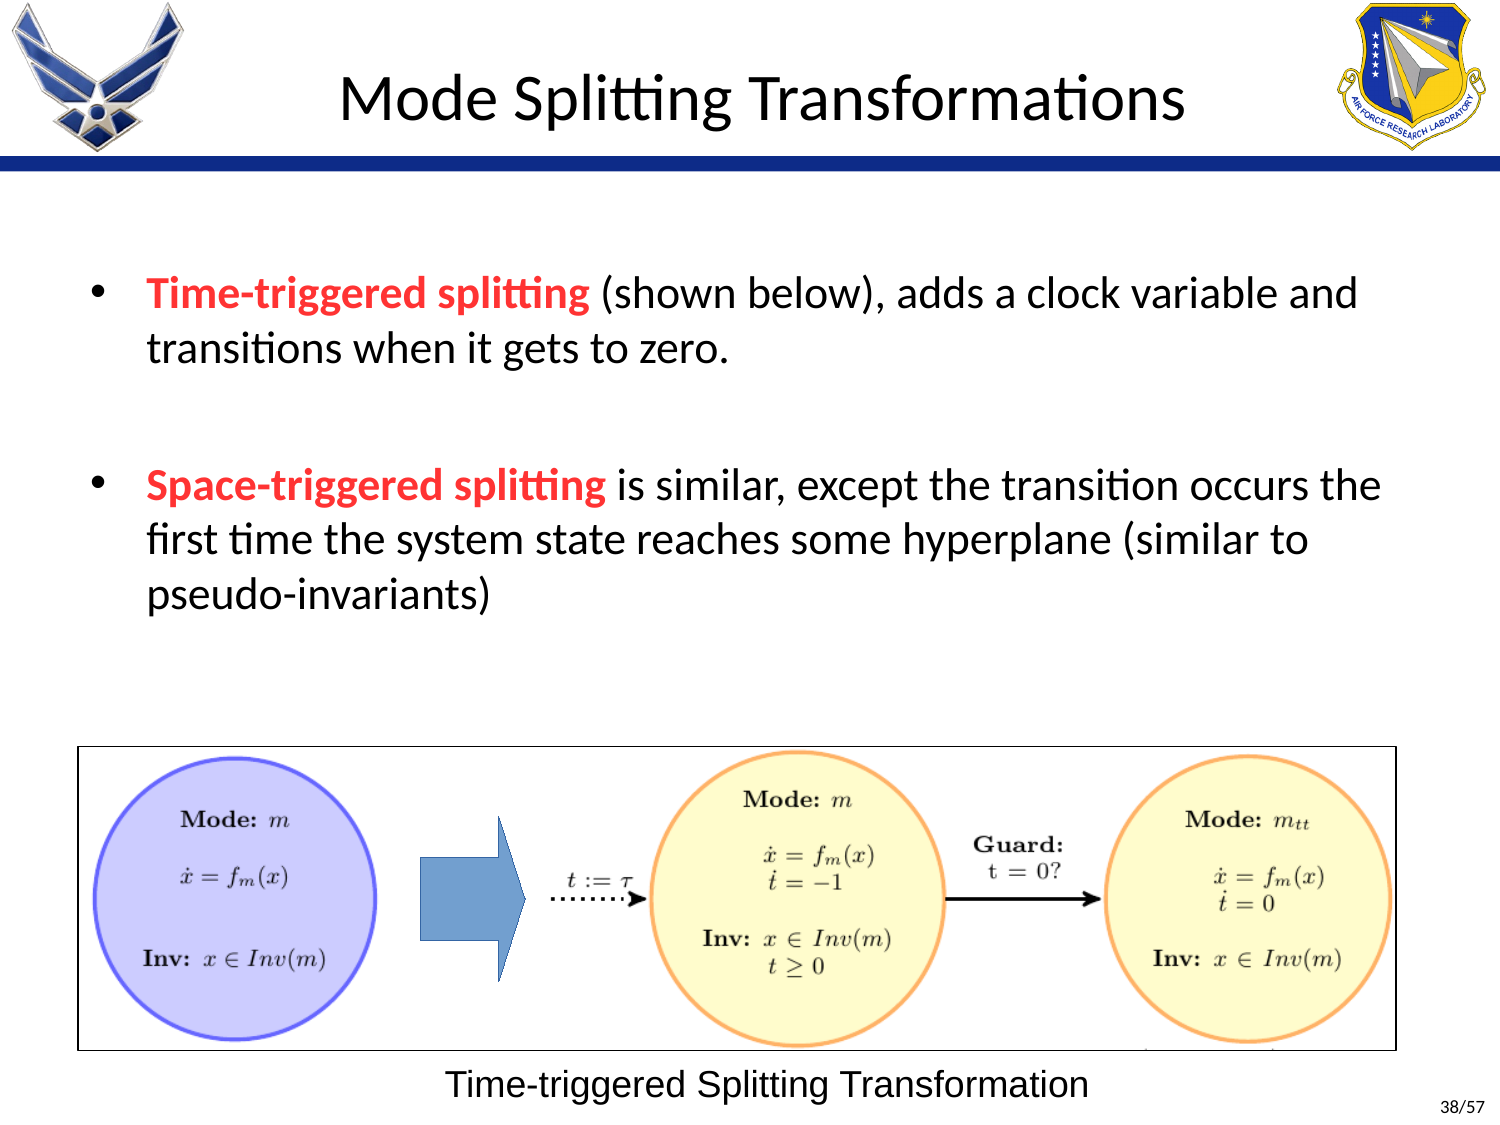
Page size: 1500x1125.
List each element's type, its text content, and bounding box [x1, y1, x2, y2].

title Mode Splitting Transformations [87, 0, 1438, 188]
picture [78, 818, 1396, 1050]
picture [2, 0, 87, 156]
picture [1438, 3, 1486, 151]
list Time-triggered splitting (shown below), adds a clock variable and transitions when it gets to zero. Space-triggered splitting is similar, except the transition occurs the first time the system state reaches some hyperplane (similar to pseudo-invariants) [75, 255, 1471, 818]
text_box [420, 816, 526, 982]
text_box Time-triggered Splitting Transformation [429, 1056, 1105, 1114]
